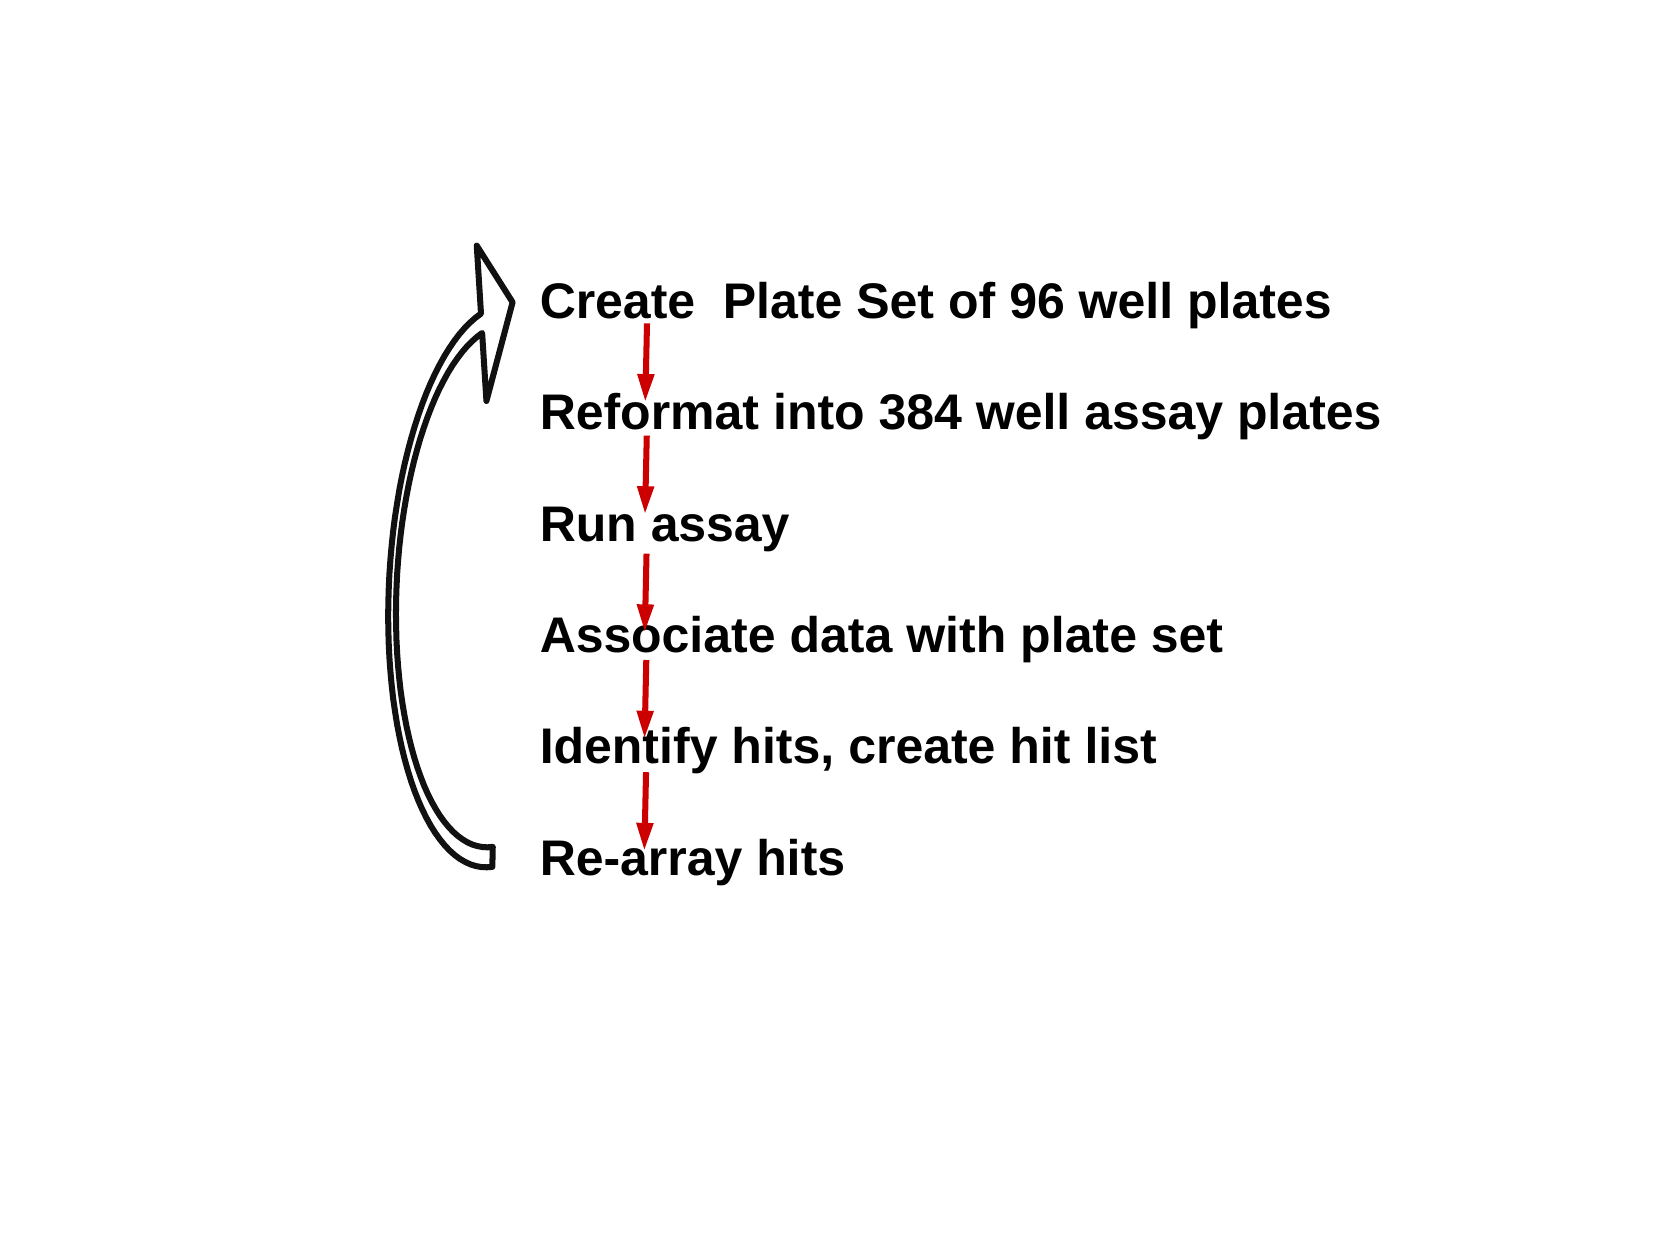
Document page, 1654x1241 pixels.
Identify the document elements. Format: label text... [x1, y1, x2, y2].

text_box Create Plate Set of 96 well plates Reformat into 384 well assay plates Run assay Associate data with plate set Identify hits, create hit list Re-array hits [525, 265, 1398, 1006]
